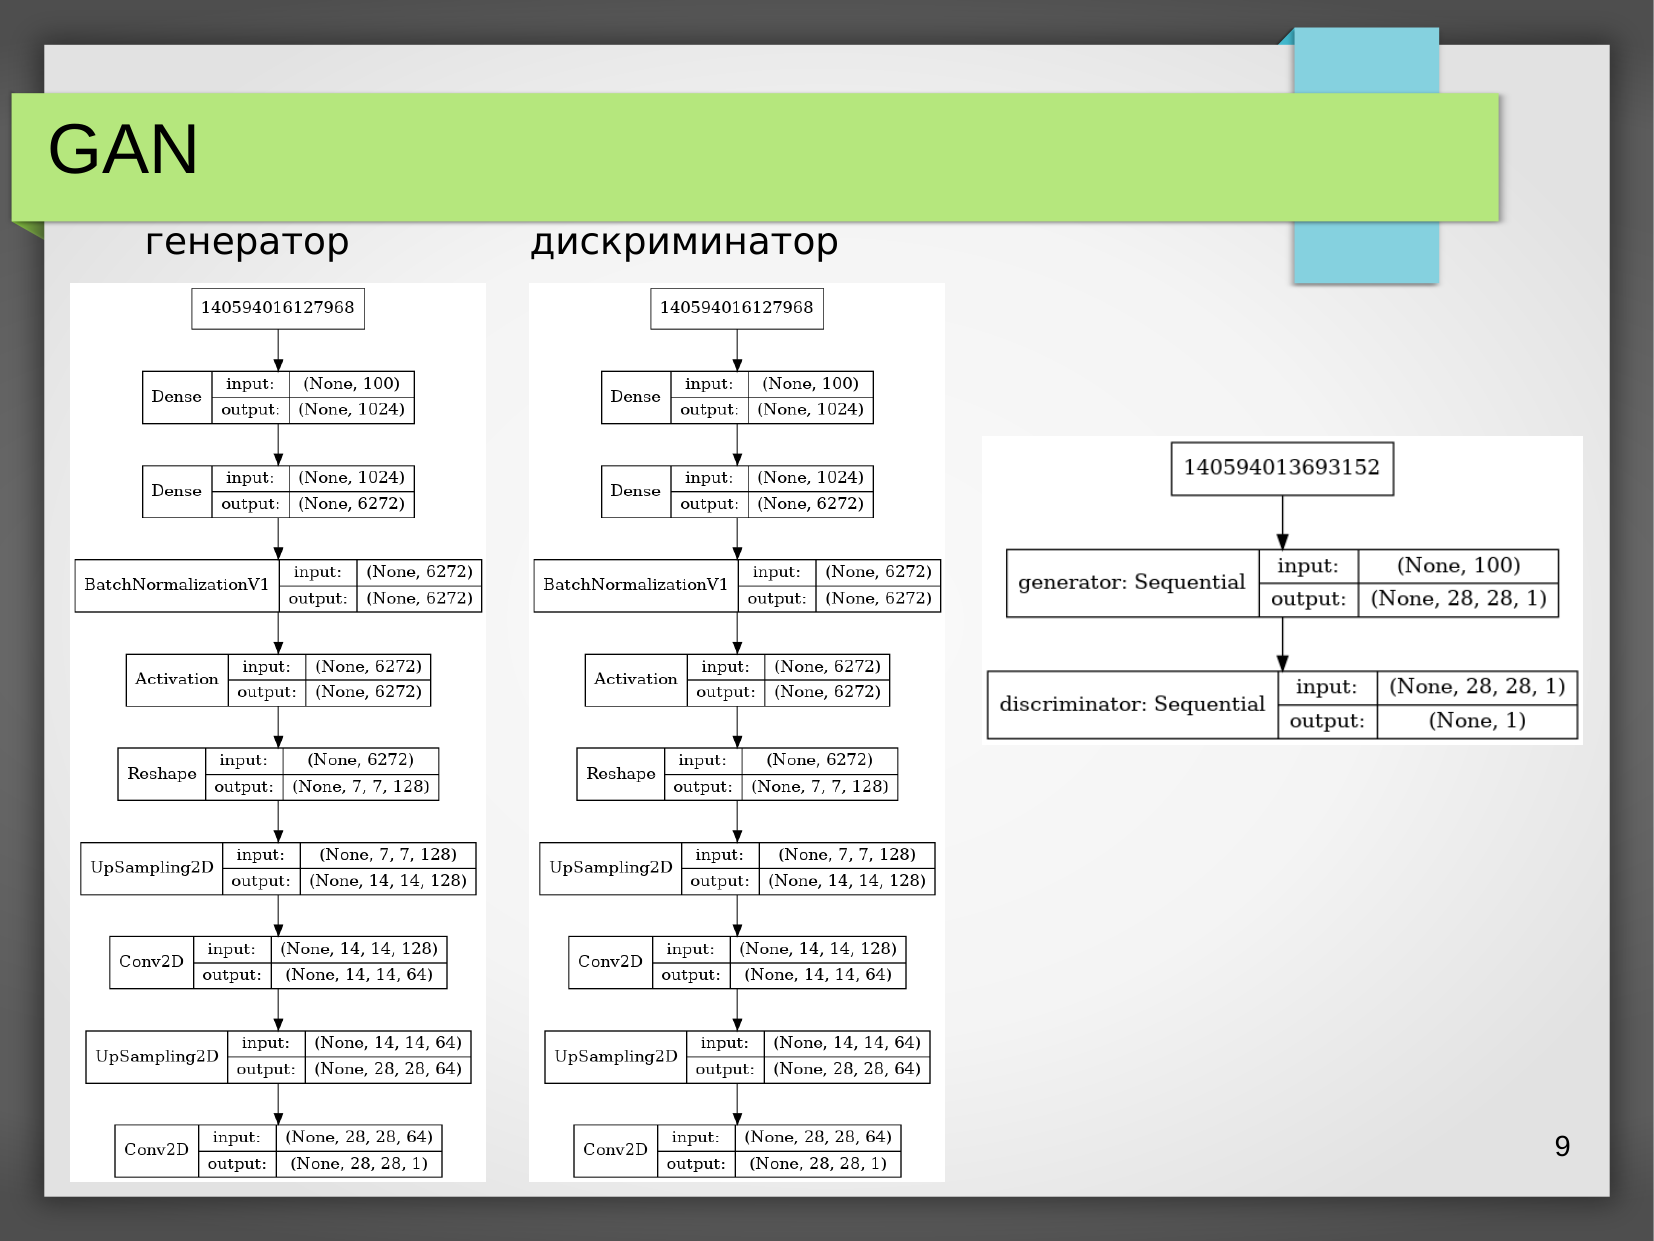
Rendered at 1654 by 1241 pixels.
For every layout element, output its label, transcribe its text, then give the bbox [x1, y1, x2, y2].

title GAN [47, 109, 1501, 189]
text_box генератор дискриминатор [129, 212, 1040, 271]
picture [0, 0, 1654, 1241]
